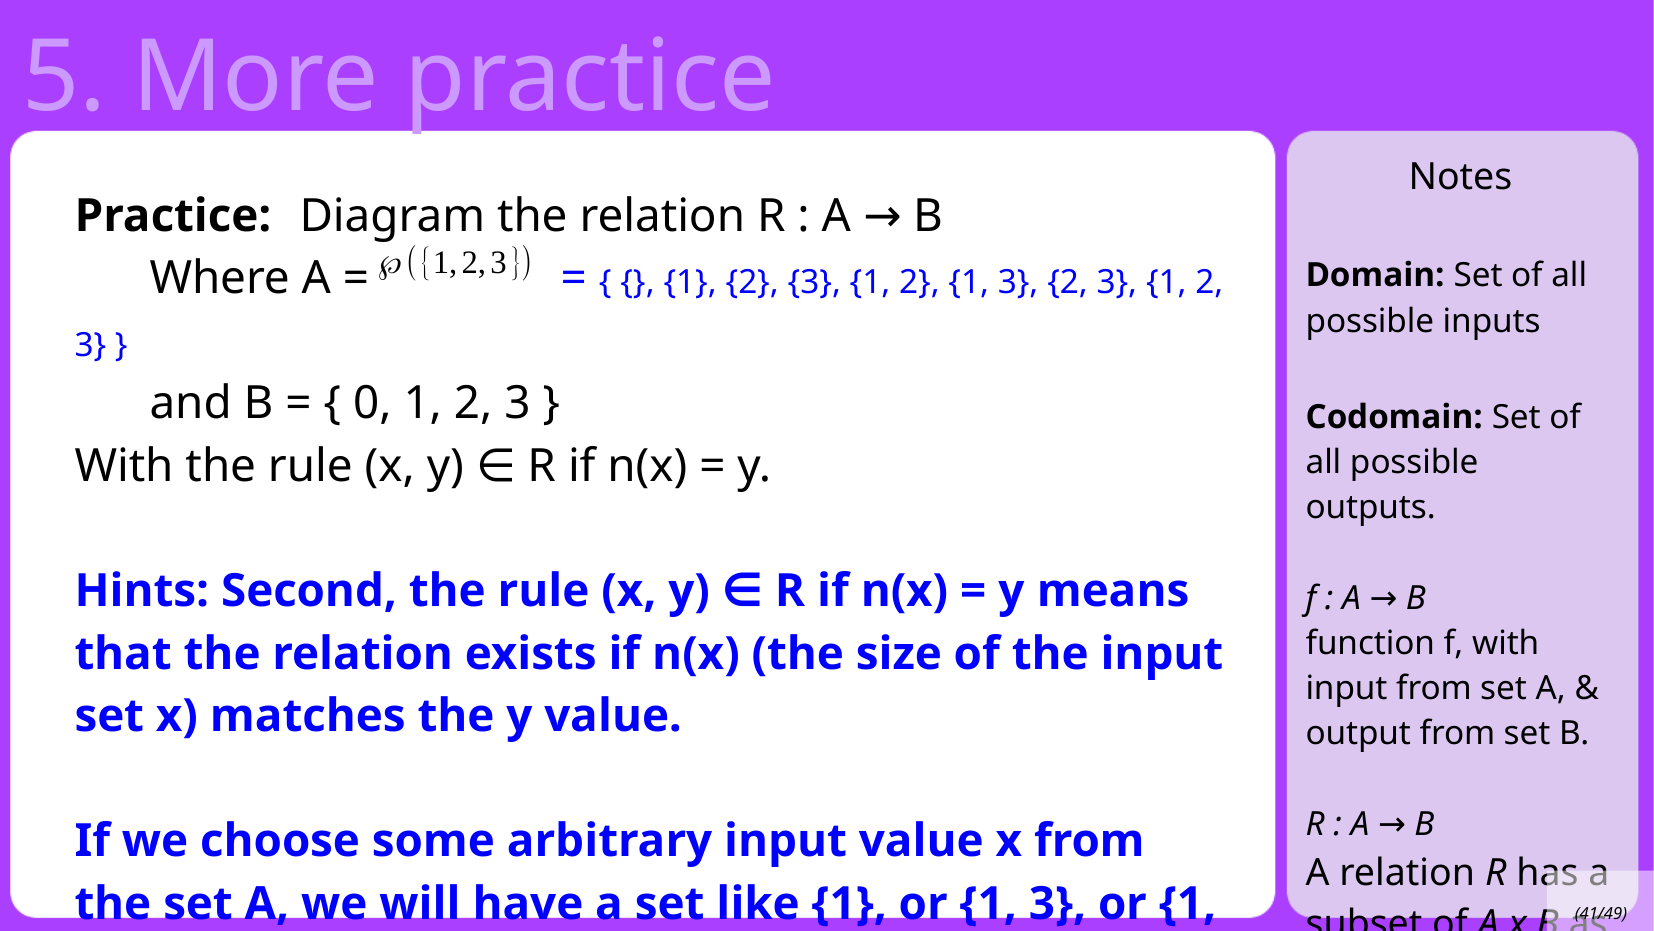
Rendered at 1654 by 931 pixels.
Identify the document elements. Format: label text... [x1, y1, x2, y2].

text_box Practice: Diagram the relation R : A → B Where A = = { {}, {1}, {2}, {3}, {1, 2}, {1, 3}, {2, 3}, {1, 2, 3} } and B = { 0, 1, 2, 3 } With the rule (x, y) ∈ R if n(x) = y. Hints: Second, the rule (x, y) ∈ R if n(x) = y means that the relation exists if n(x) (the size of the input set x) matches the y value. If we choose some arbitrary input value x from the set A, we will have a set like {1}, or {1, 3}, or {1, 2, 3}. [74, 182, 1234, 749]
picture [1485, 913, 1492, 925]
text_box (<number>/49) [1546, 877, 1654, 931]
picture [0, 0, 1654, 931]
picture [1393, 918, 1403, 924]
title 5. More practice [22, 13, 1511, 130]
picture [1352, 918, 1364, 931]
text_box Notes Domain: Set of all possible inputs Codomain: Set of all possible outputs. f : A → B function f, with input from set A, & output from set B. R : A → B A relation R has a subset of A x B as its rule. [1290, 141, 1631, 819]
picture [1437, 918, 1449, 931]
chart [369, 242, 541, 283]
